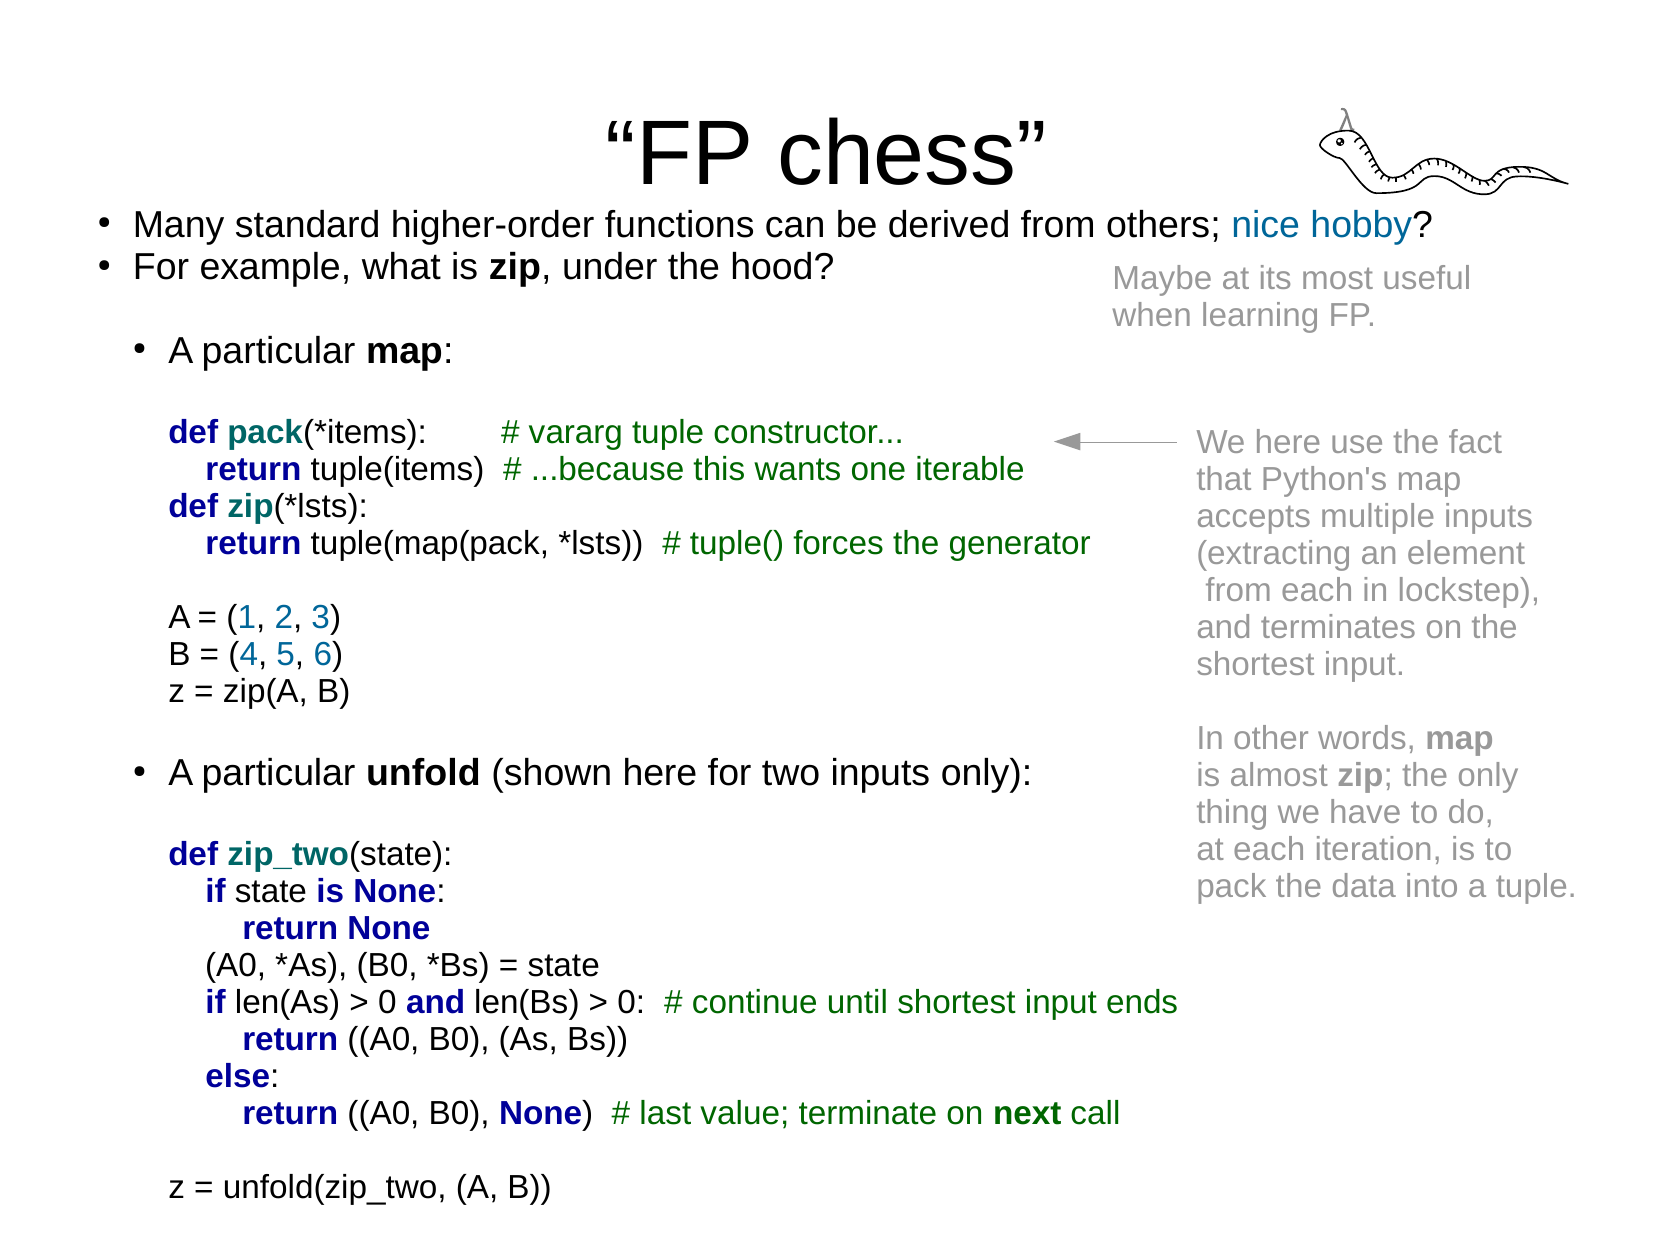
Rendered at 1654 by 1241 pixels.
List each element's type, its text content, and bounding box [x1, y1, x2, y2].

text_box Many standard higher-order functions can be derived from others; nice hobby? For example, what is zip, under the hood? A particular map: def pack(*items): # vararg tuple constructor... return tuple(items) # ...because this wants one iterable def zip(*lsts): return tuple(map(pack, *lsts)) # tuple() forces the generator A = (1, 2, 3) B = (4, 5, 6) z = zip(A, B) A particular unfold (shown here for two inputs only): def zip_two(state): if state is None: return None (A0, *As), (B0, *Bs) = state if len(As) > 0 and len(Bs) > 0: # continue until shortest input ends return ((A0, B0), (As, Bs)) else: return ((A0, B0), None) # last value; terminate on next call z = unfold(zip_two, (A, B)) [82, 195, 1561, 1222]
text_box Maybe at its most useful when learning FP. [1097, 252, 1487, 343]
title “FP chess” [82, 49, 1571, 257]
text_box We here use the fact that Python's map accepts multiple inputs (extracting an element from each in lockstep), and terminates on the shortest input. In other words, map is almost zip; the only thing we have to do, at each iteration, is to pack the data into a tuple. [1181, 416, 1593, 919]
picture [1319, 107, 1569, 196]
